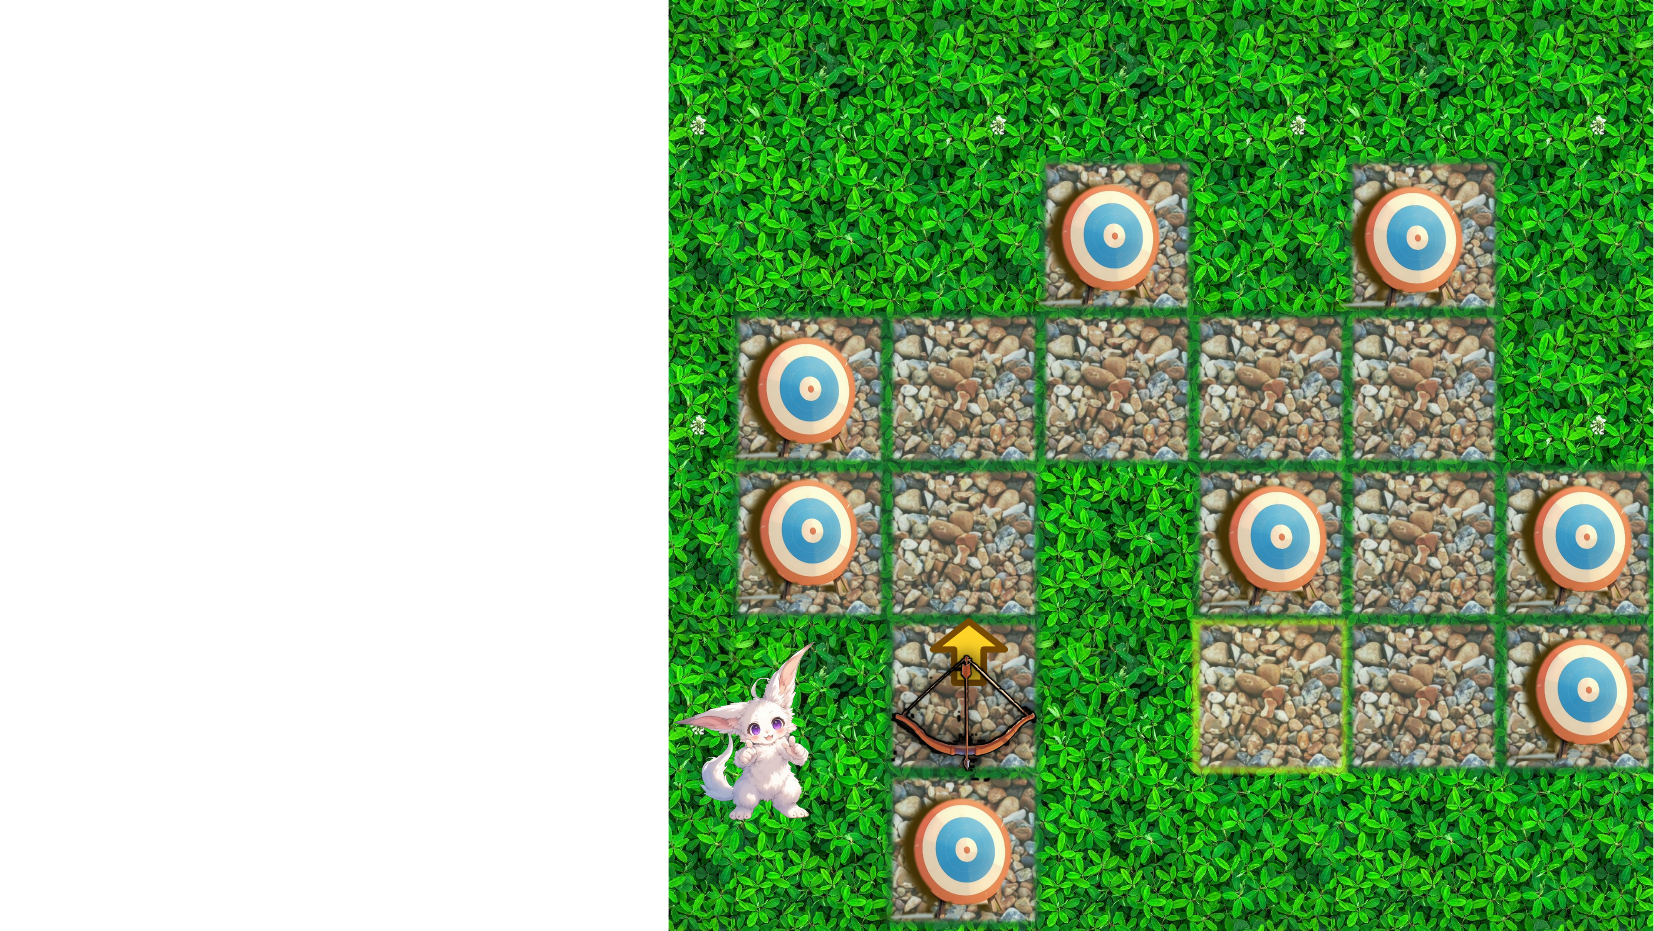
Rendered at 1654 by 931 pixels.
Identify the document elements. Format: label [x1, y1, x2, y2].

text_box [1201, 627, 1340, 765]
text_box [890, 315, 1037, 462]
picture [1339, 157, 1490, 308]
text_box [1351, 316, 1497, 462]
text_box [1351, 469, 1497, 616]
picture [672, 640, 854, 824]
text_box [890, 469, 1037, 616]
picture [1203, 456, 1354, 607]
text_box [737, 601, 883, 616]
text_box [1478, 162, 1497, 309]
text_box [1044, 316, 1190, 462]
text_box [1351, 623, 1497, 769]
picture [888, 655, 1041, 920]
text_box [1169, 162, 1190, 309]
text_box [668, 0, 1654, 931]
picture [1036, 155, 1187, 306]
picture [732, 308, 885, 601]
text_box [1021, 920, 1037, 924]
text_box [890, 621, 1038, 655]
text_box [1197, 315, 1344, 457]
text_box [1505, 760, 1651, 769]
picture [1508, 456, 1654, 607]
picture [1510, 609, 1654, 760]
text_box [1198, 607, 1344, 616]
